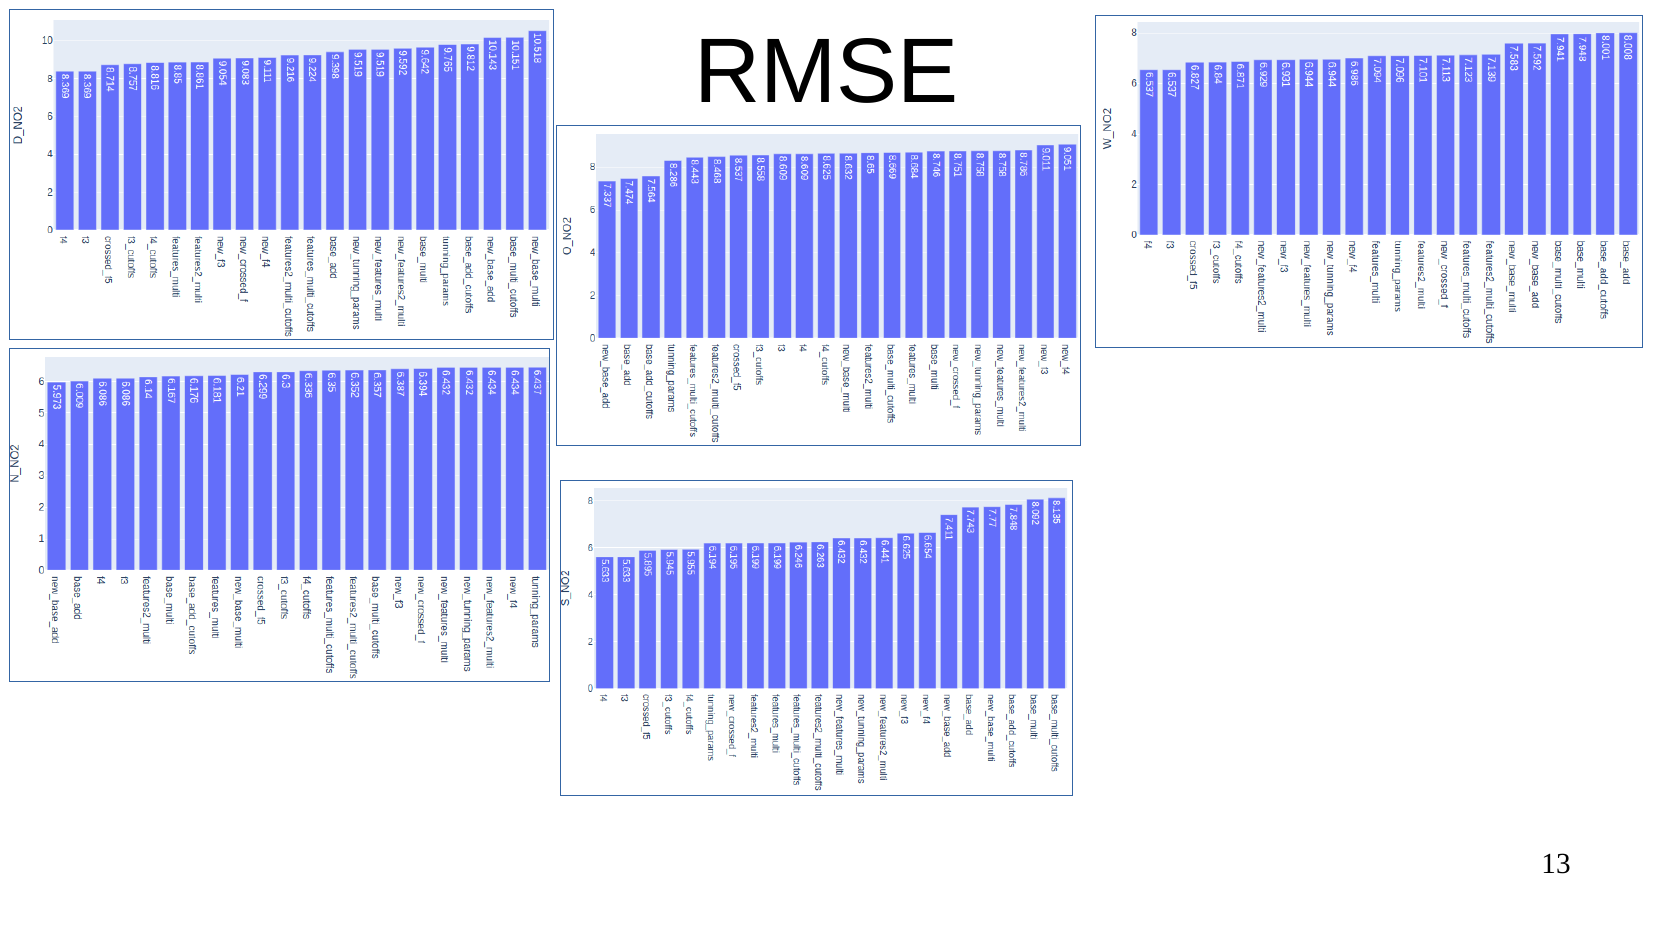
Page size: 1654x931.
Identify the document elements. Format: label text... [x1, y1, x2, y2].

picture [1095, 14, 1643, 348]
picture [9, 9, 554, 340]
picture [556, 125, 1081, 446]
title RMSE [82, 7, 1571, 136]
picture [560, 479, 1073, 796]
picture [9, 348, 550, 682]
